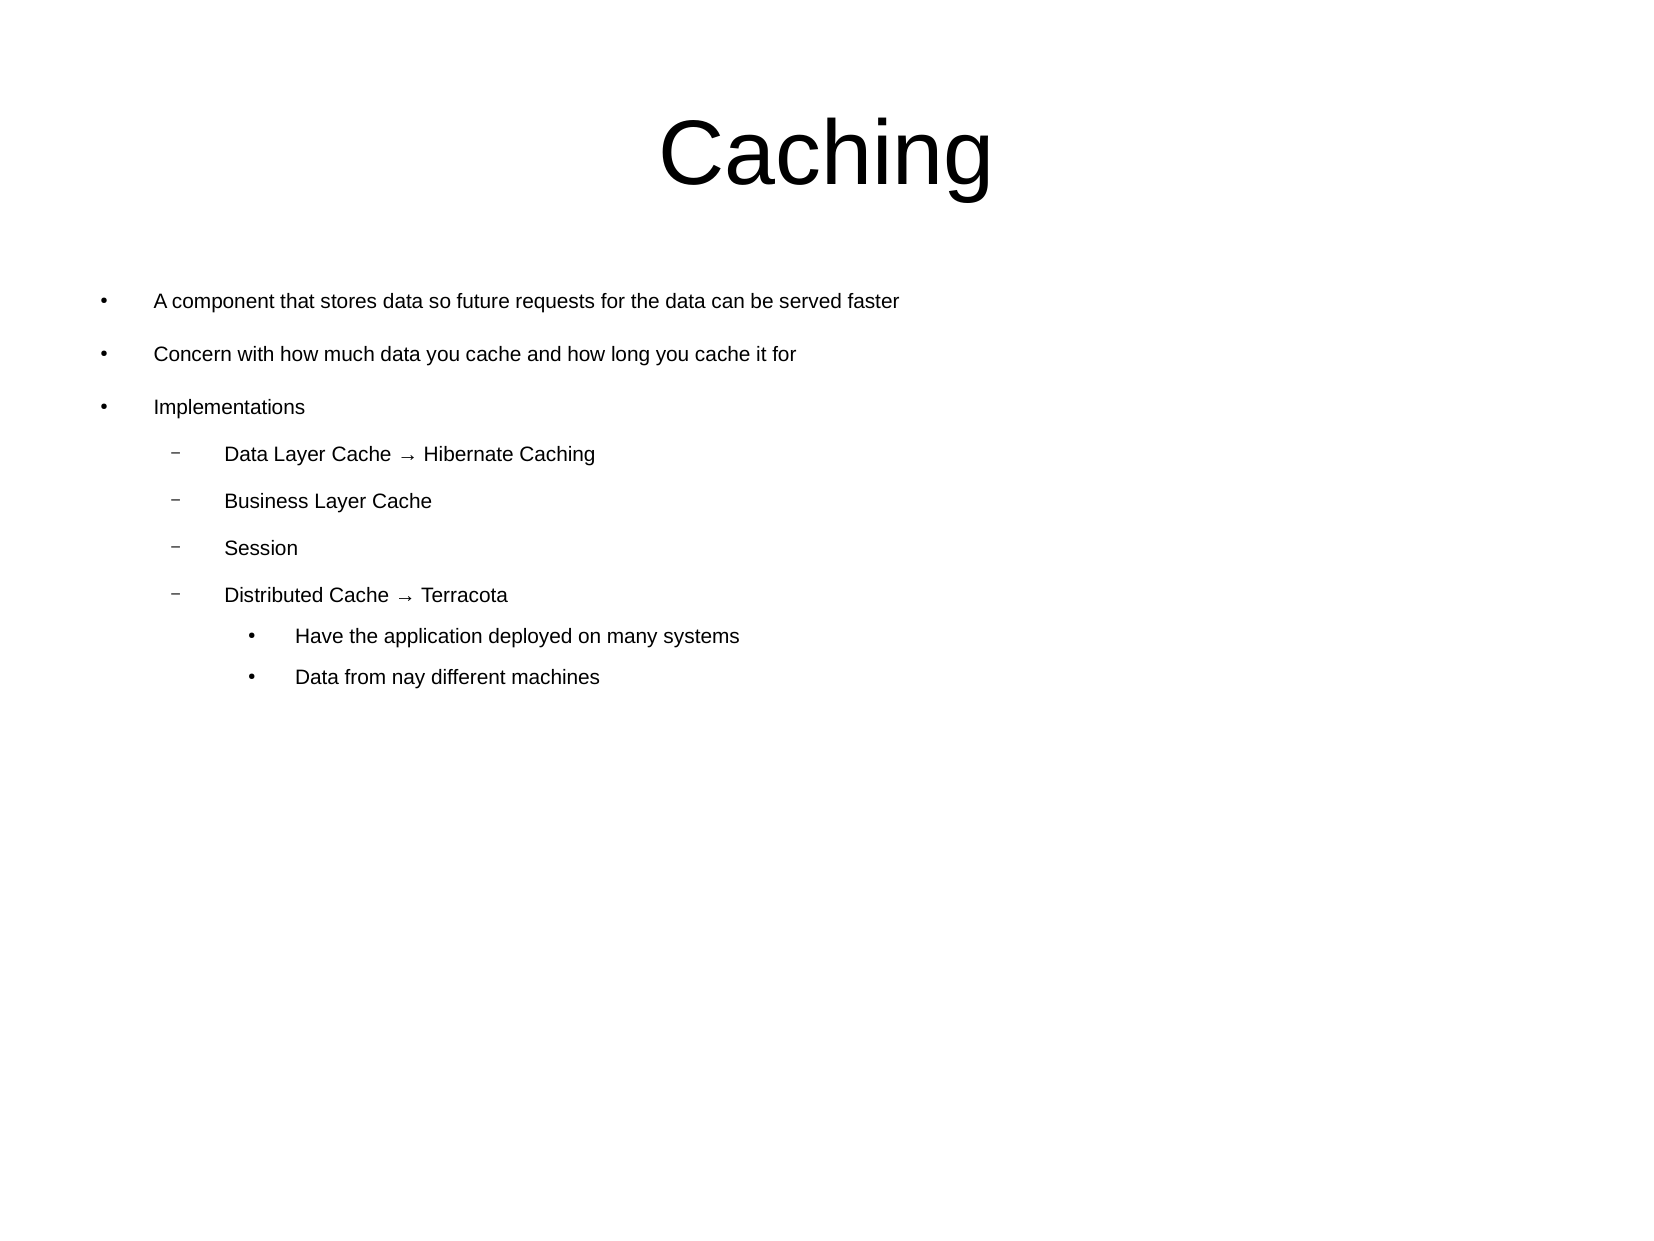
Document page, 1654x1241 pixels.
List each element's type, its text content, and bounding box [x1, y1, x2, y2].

list A component that stores data so future requests for the data can be served faster Concern with how much data you cache and how long you cache it for Implementations Data Layer Cache → Hibernate Caching Business Layer Cache Session Distributed Cache → Terracota Have the application deployed on many systems Data from nay different machines [82, 290, 1571, 1010]
title Caching [82, 49, 1571, 257]
